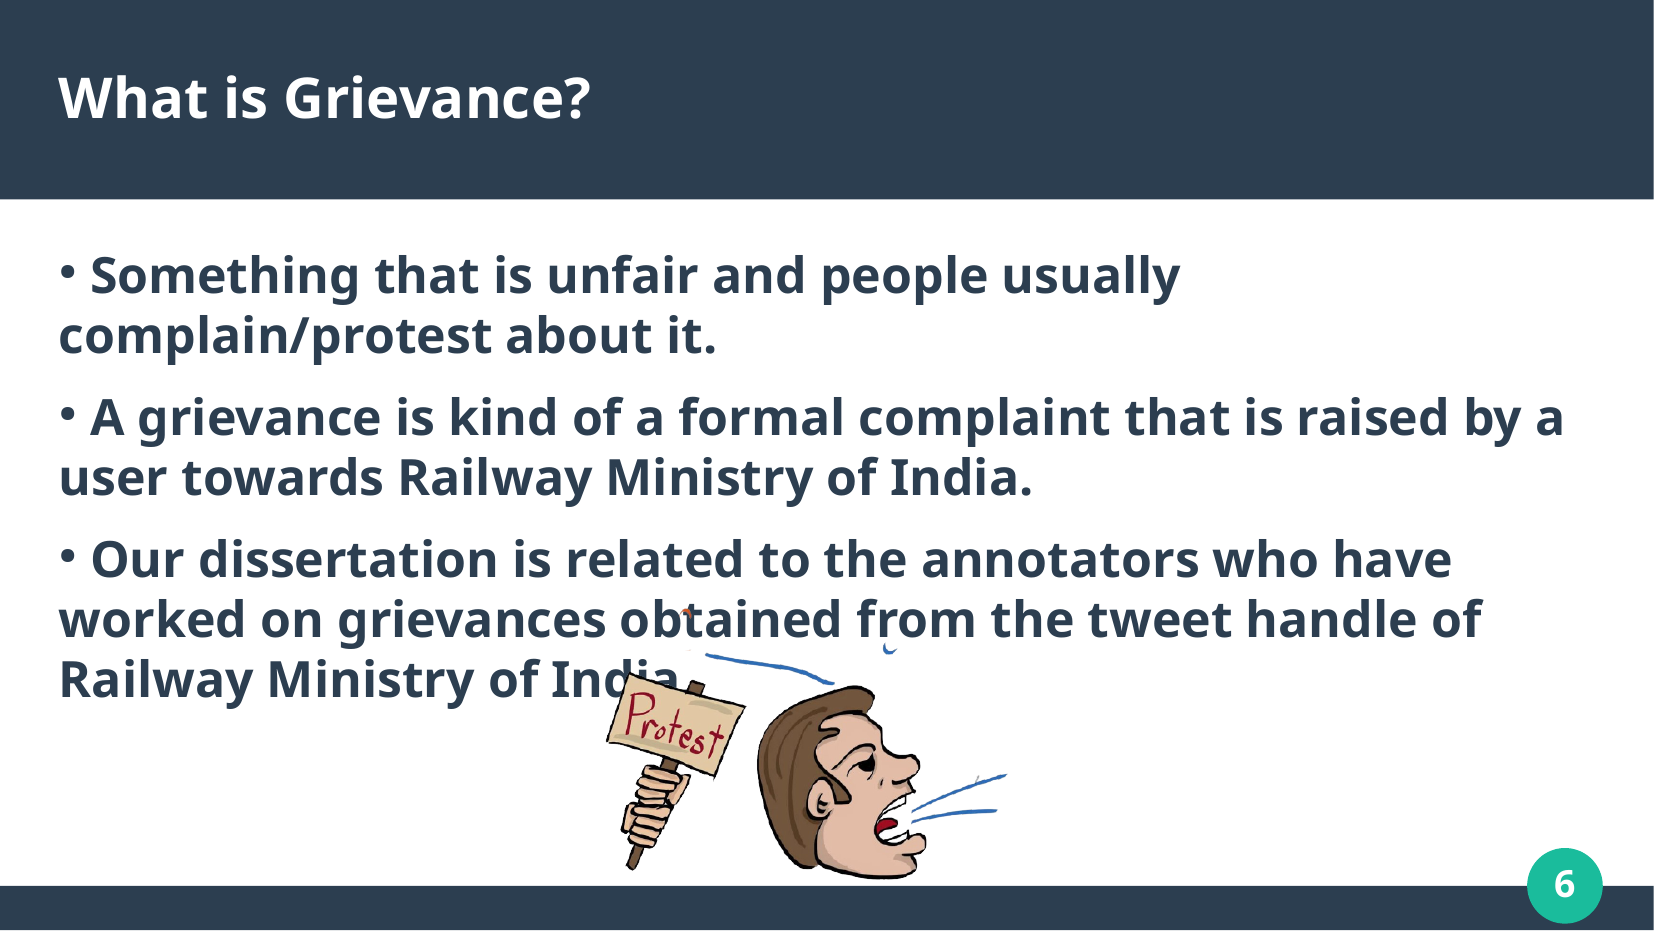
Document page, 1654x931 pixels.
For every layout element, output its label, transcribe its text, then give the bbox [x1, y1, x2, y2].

title What is Grievance? [59, 37, 1595, 155]
picture [600, 599, 1100, 931]
list Something that is unfair and people usually complain/protest about it. A grievance is kind of a formal complaint that is raised by a user towards Railway Ministry of India. Our dissertation is related to the annotators who have worked on grievances obtained from the tweet handle of Railway Ministry of India. [59, 243, 1595, 864]
